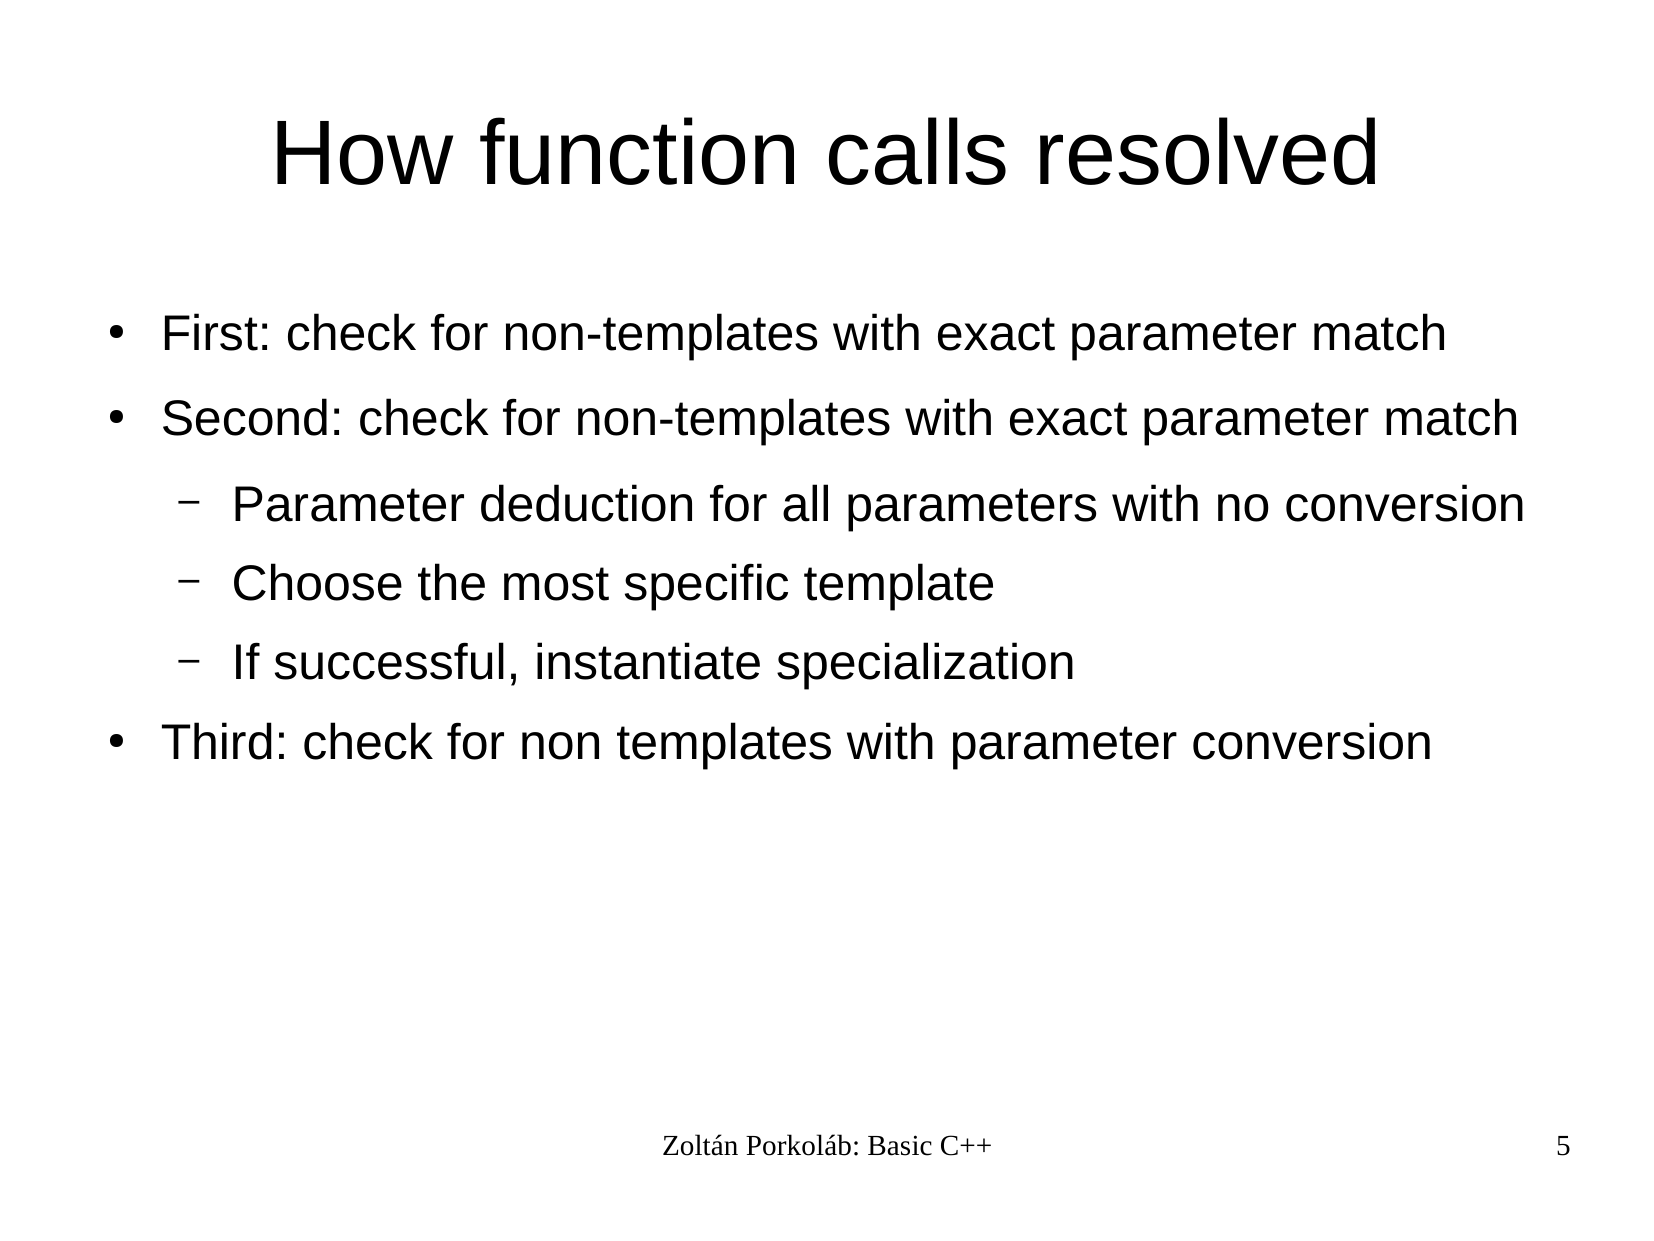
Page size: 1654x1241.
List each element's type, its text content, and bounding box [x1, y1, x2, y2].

list First: check for non-templates with exact parameter match Second: check for non-templates with exact parameter match Parameter deduction for all parameters with no conversion Choose the most specific template If successful, instantiate specialization Third: check for non templates with parameter conversion [90, 305, 1579, 1081]
title How function calls resolved [82, 49, 1571, 257]
